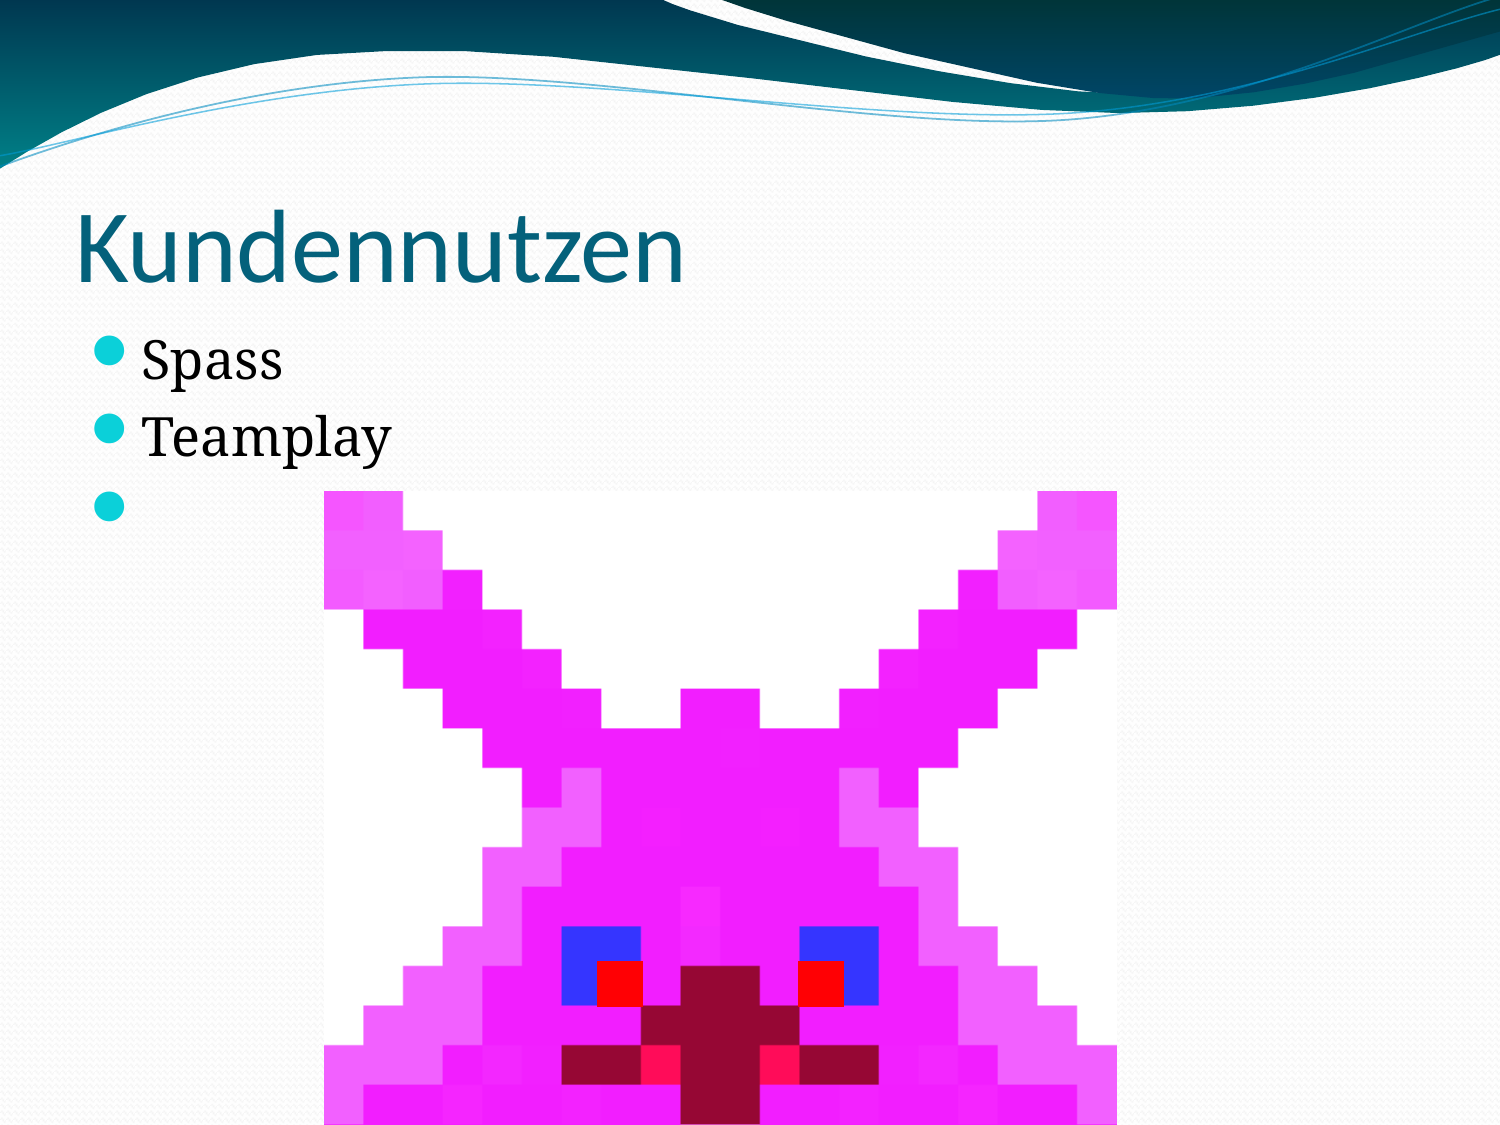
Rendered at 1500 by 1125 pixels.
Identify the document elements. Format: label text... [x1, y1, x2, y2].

title Kundennutzen [75, 115, 1426, 304]
list Spass Teamplay [75, 317, 1426, 1038]
picture [324, 491, 1117, 1125]
